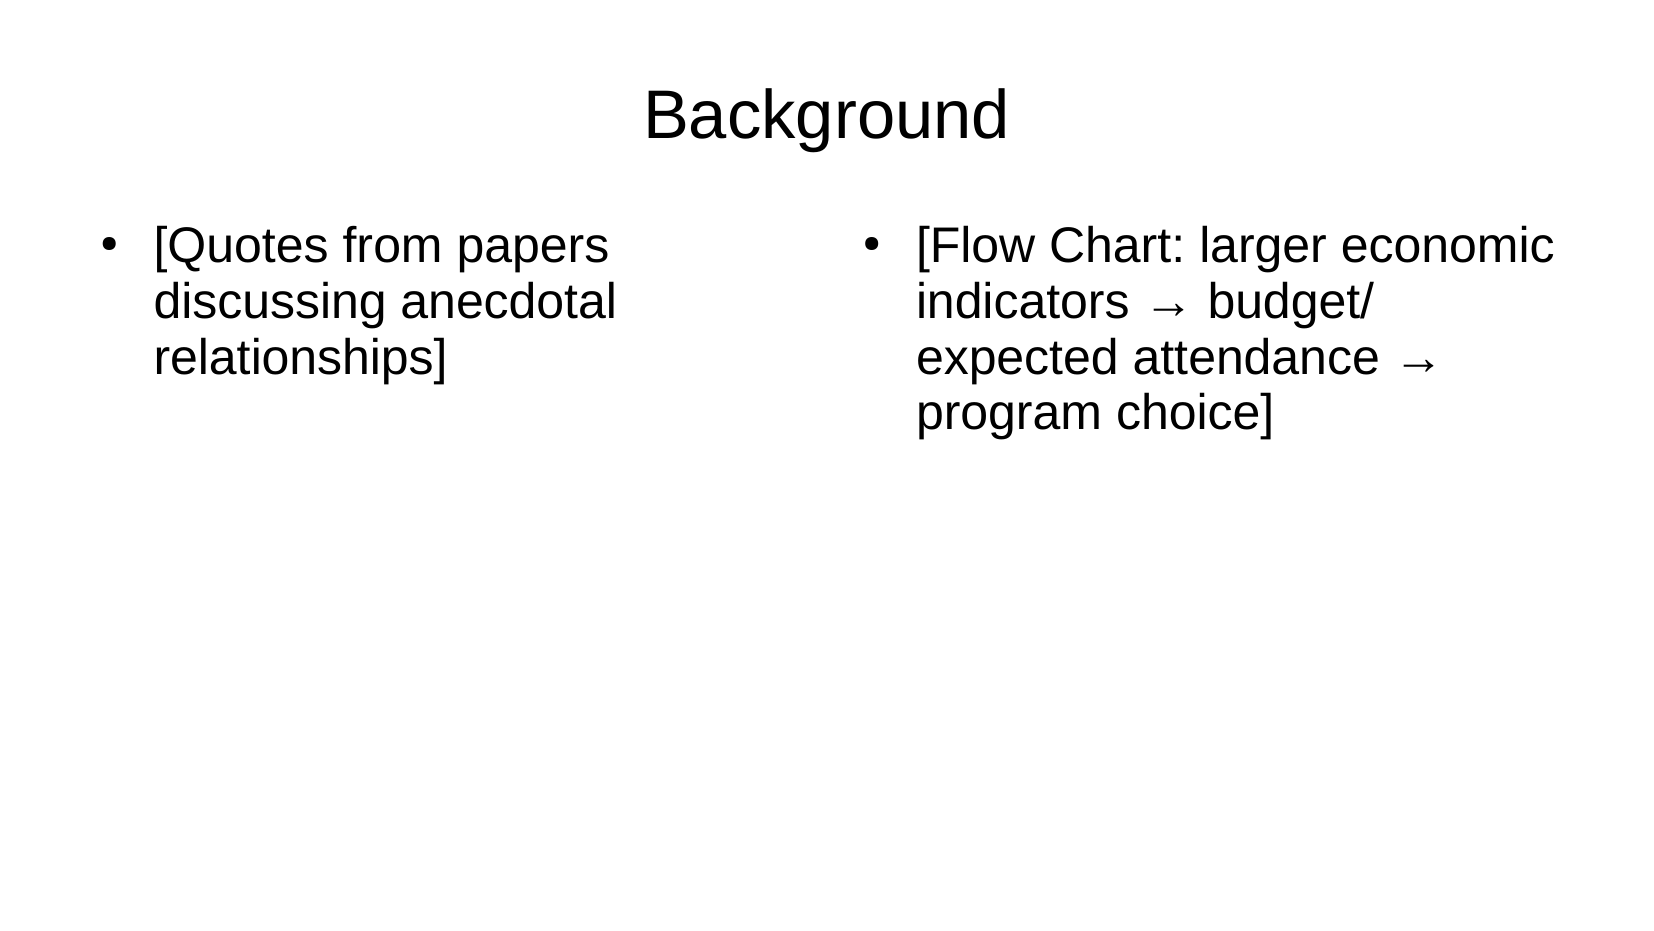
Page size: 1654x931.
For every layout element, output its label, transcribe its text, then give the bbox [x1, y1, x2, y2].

list [Quotes from papers discussing anecdotal relationships] [82, 217, 809, 758]
list [Flow Chart: larger economic indicators → budget/ expected attendance → program choice] [845, 217, 1572, 758]
title Background [82, 37, 1571, 193]
